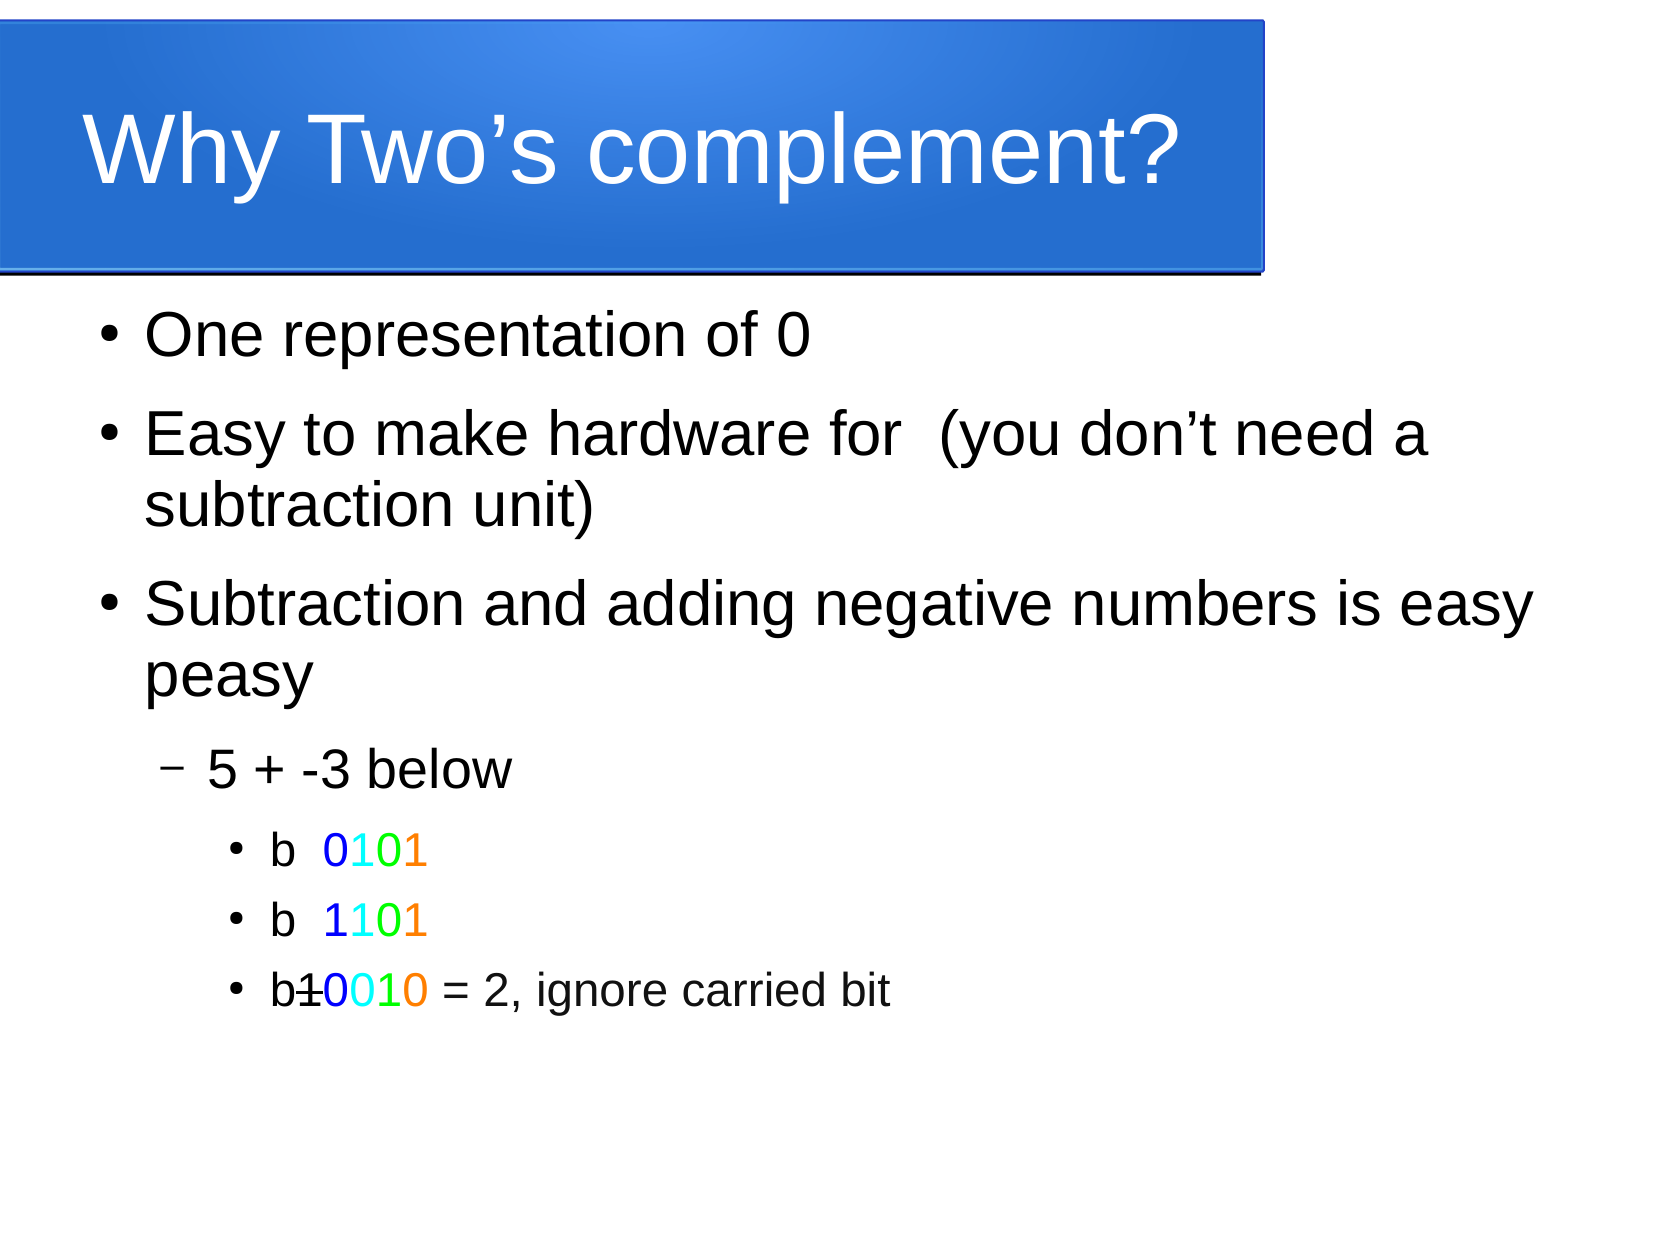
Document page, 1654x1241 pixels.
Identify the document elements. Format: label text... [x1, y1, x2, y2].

title Why Two’s complement? [82, 47, 1235, 252]
list One representation of 0 Easy to make hardware for (you don’t need a subtraction unit) Subtraction and adding negative numbers is easy peasy 5 + -3 below b 0101 b 1101 b10010 = 2, ignore carried bit [82, 299, 1571, 1019]
